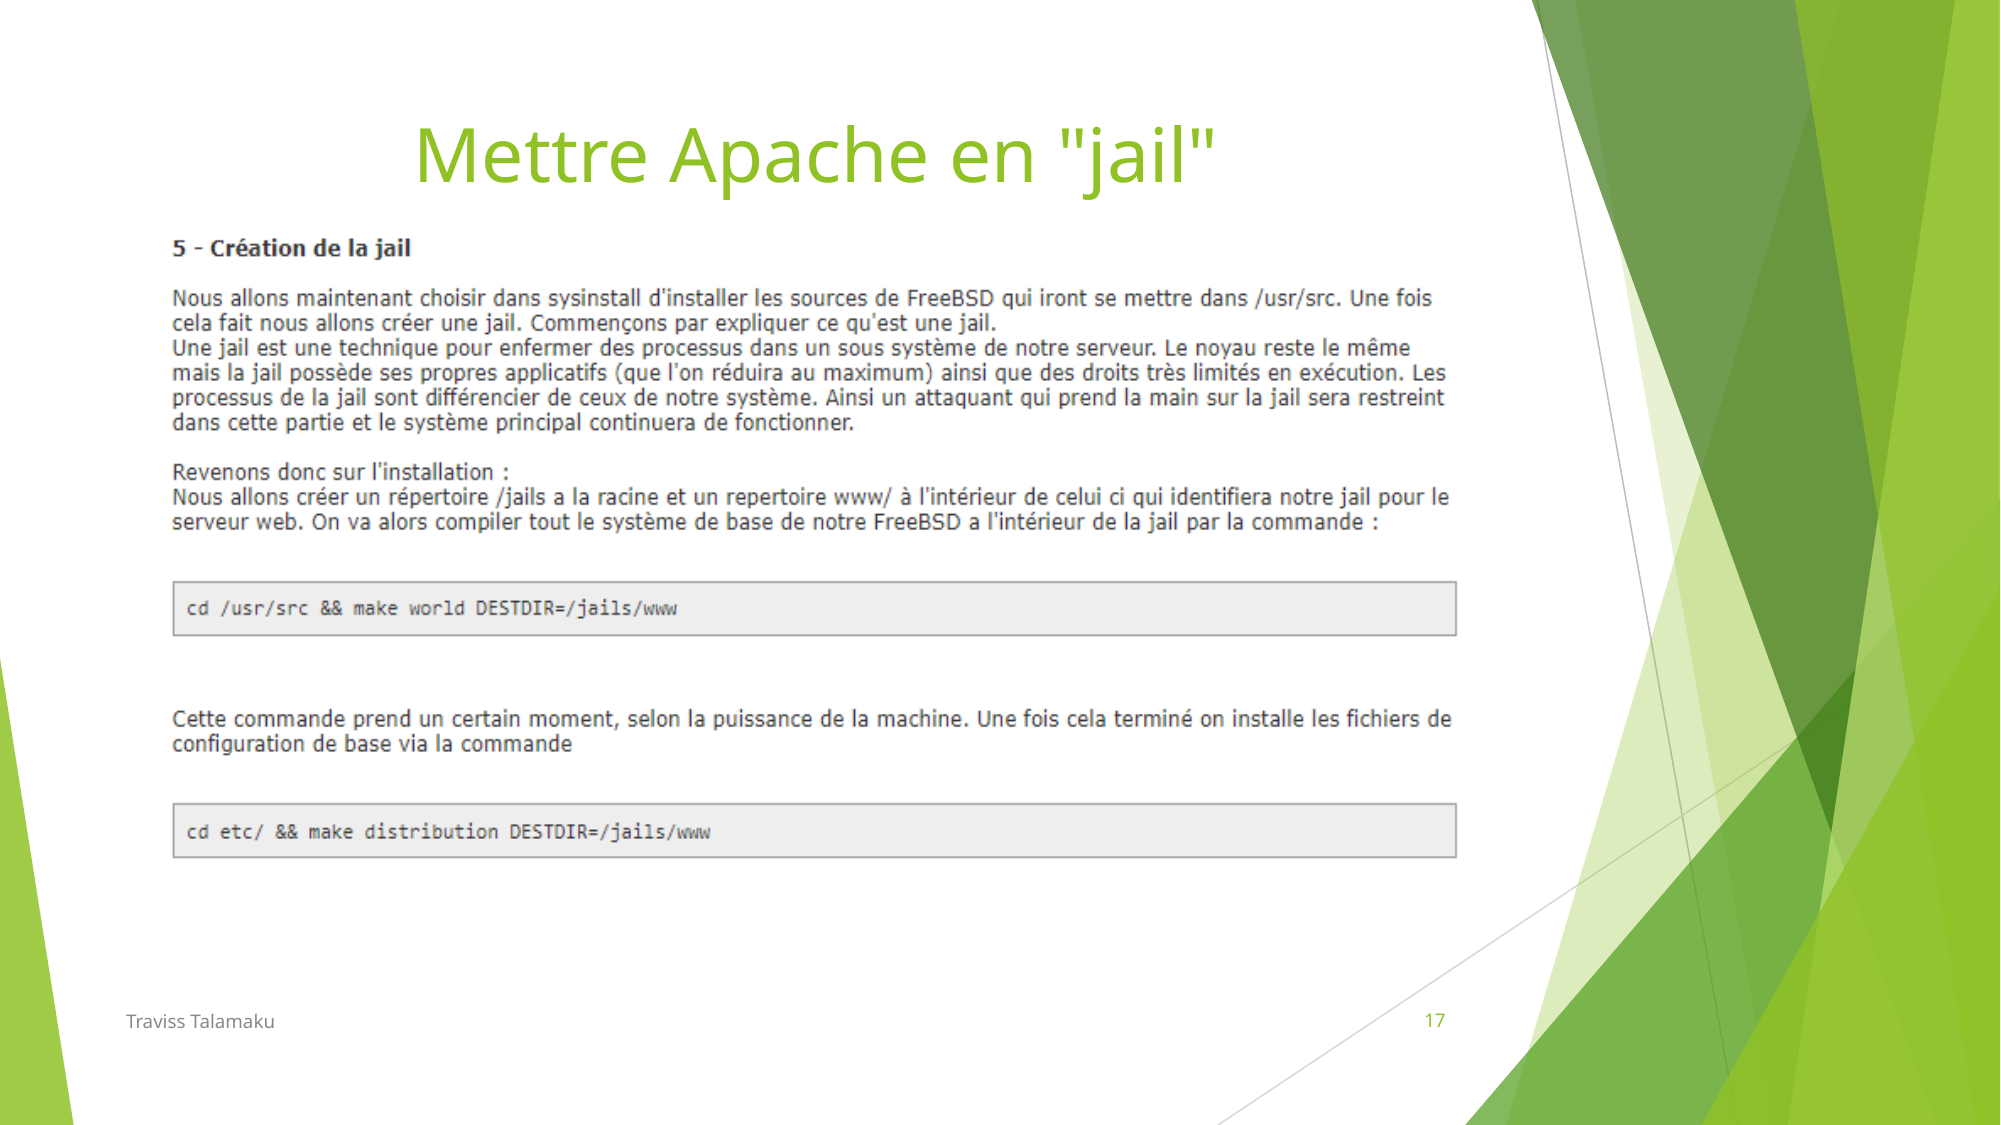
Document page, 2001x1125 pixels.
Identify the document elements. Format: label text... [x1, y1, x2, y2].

text_box [1409, 991, 1522, 1051]
picture [141, 230, 1491, 895]
title Mettre Apache en "jail" [111, 99, 1522, 317]
text_box Traviss Talamaku [111, 991, 1145, 1051]
